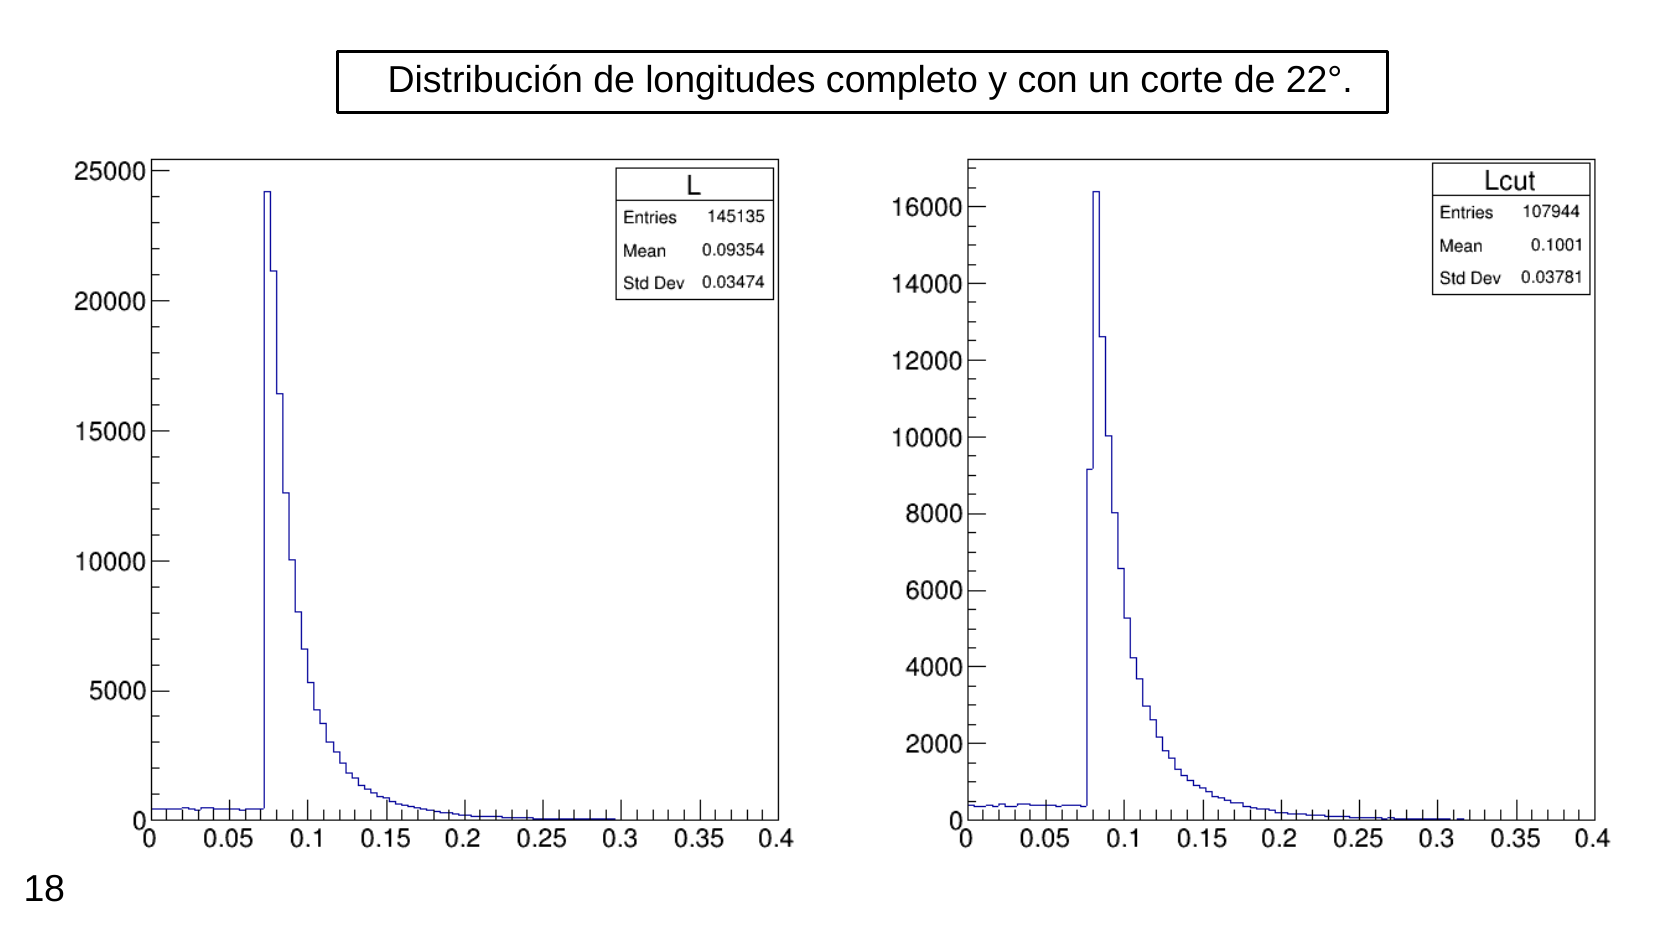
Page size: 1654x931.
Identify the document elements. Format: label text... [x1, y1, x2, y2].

picture [68, 149, 1613, 868]
text_box <number> [8, 860, 638, 931]
text_box Distribución de longitudes completo y con un corte de 22°. [337, 51, 1388, 113]
